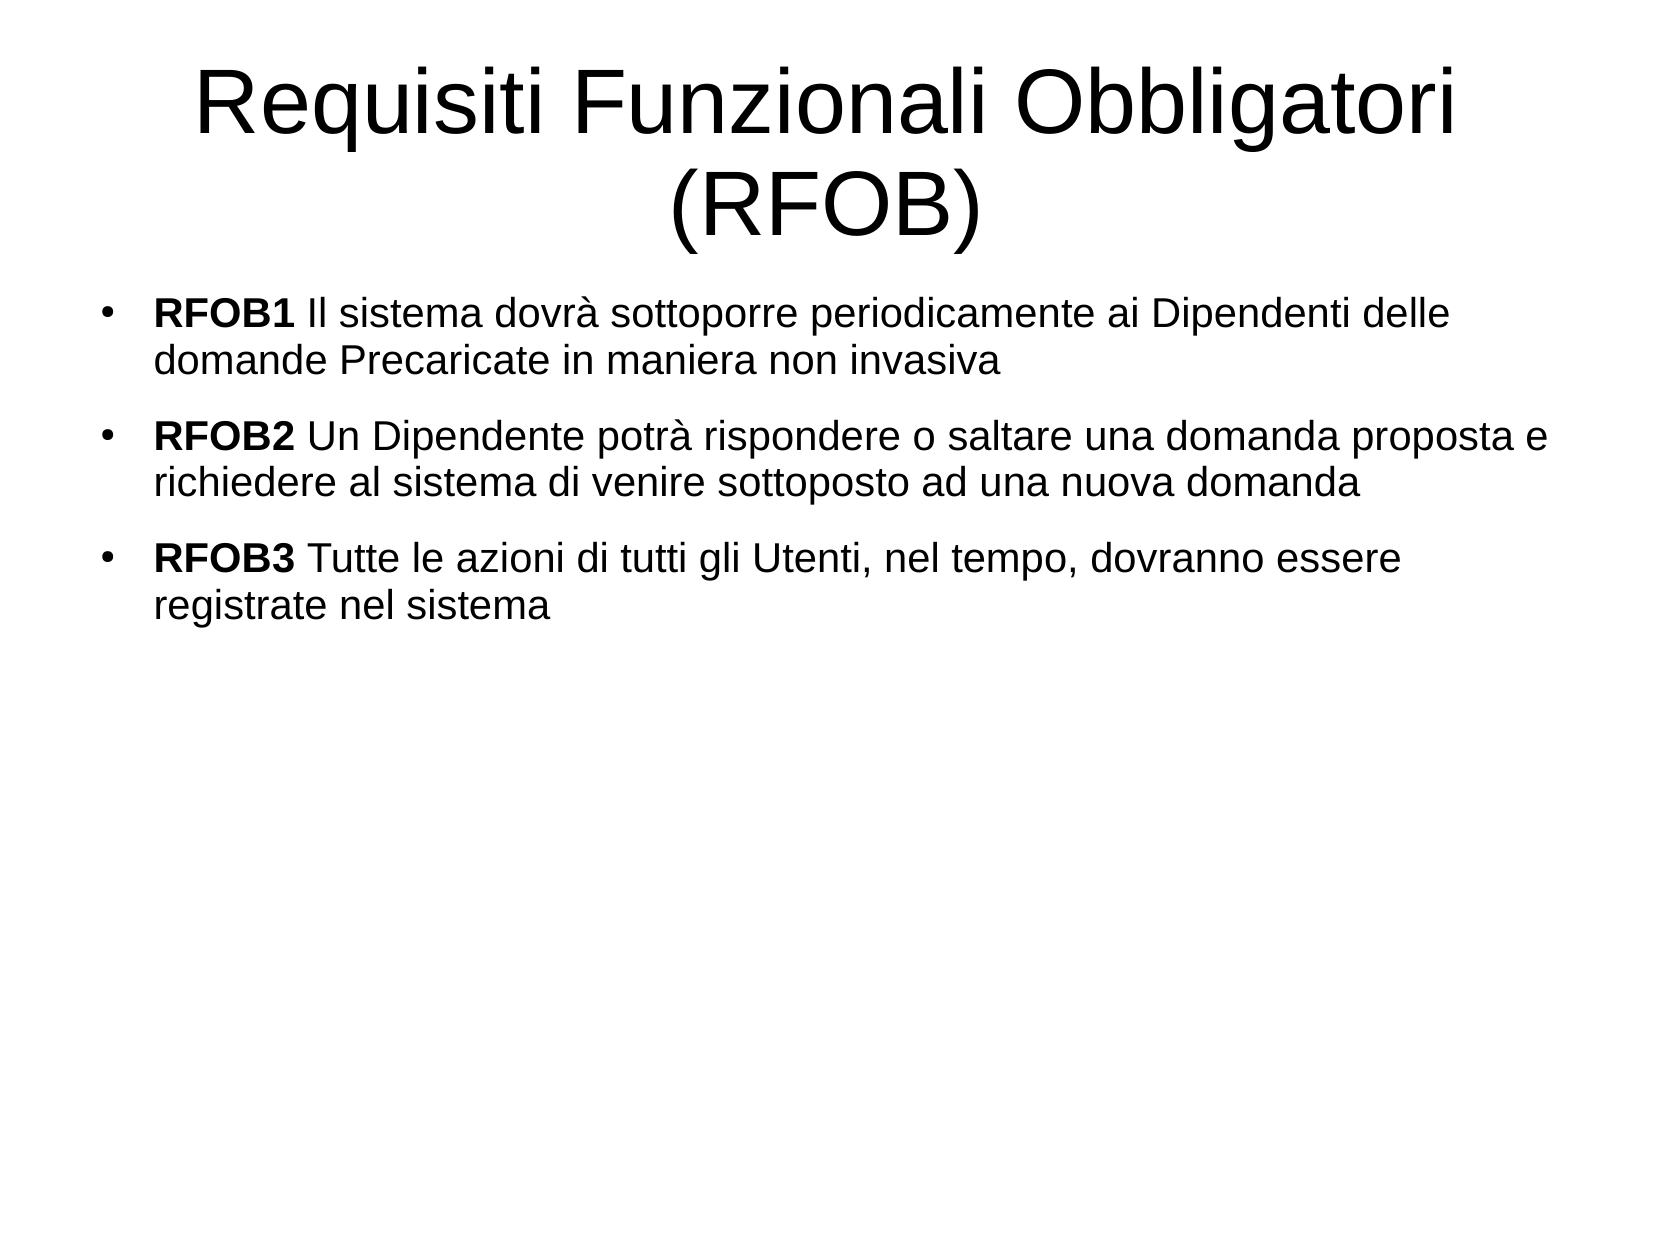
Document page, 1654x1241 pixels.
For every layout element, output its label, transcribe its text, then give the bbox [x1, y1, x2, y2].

list RFOB1 Il sistema dovrà sottoporre periodicamente ai Dipendenti delle domande Precaricate in maniera non invasiva RFOB2 Un Dipendente potrà rispondere o saltare una domanda proposta e richiedere al sistema di venire sottoposto ad una nuova domanda RFOB3 Tutte le azioni di tutti gli Utenti, nel tempo, dovranno essere registrate nel sistema [82, 290, 1571, 1109]
title Requisiti Funzionali Obbligatori (RFOB) [82, 49, 1571, 257]
